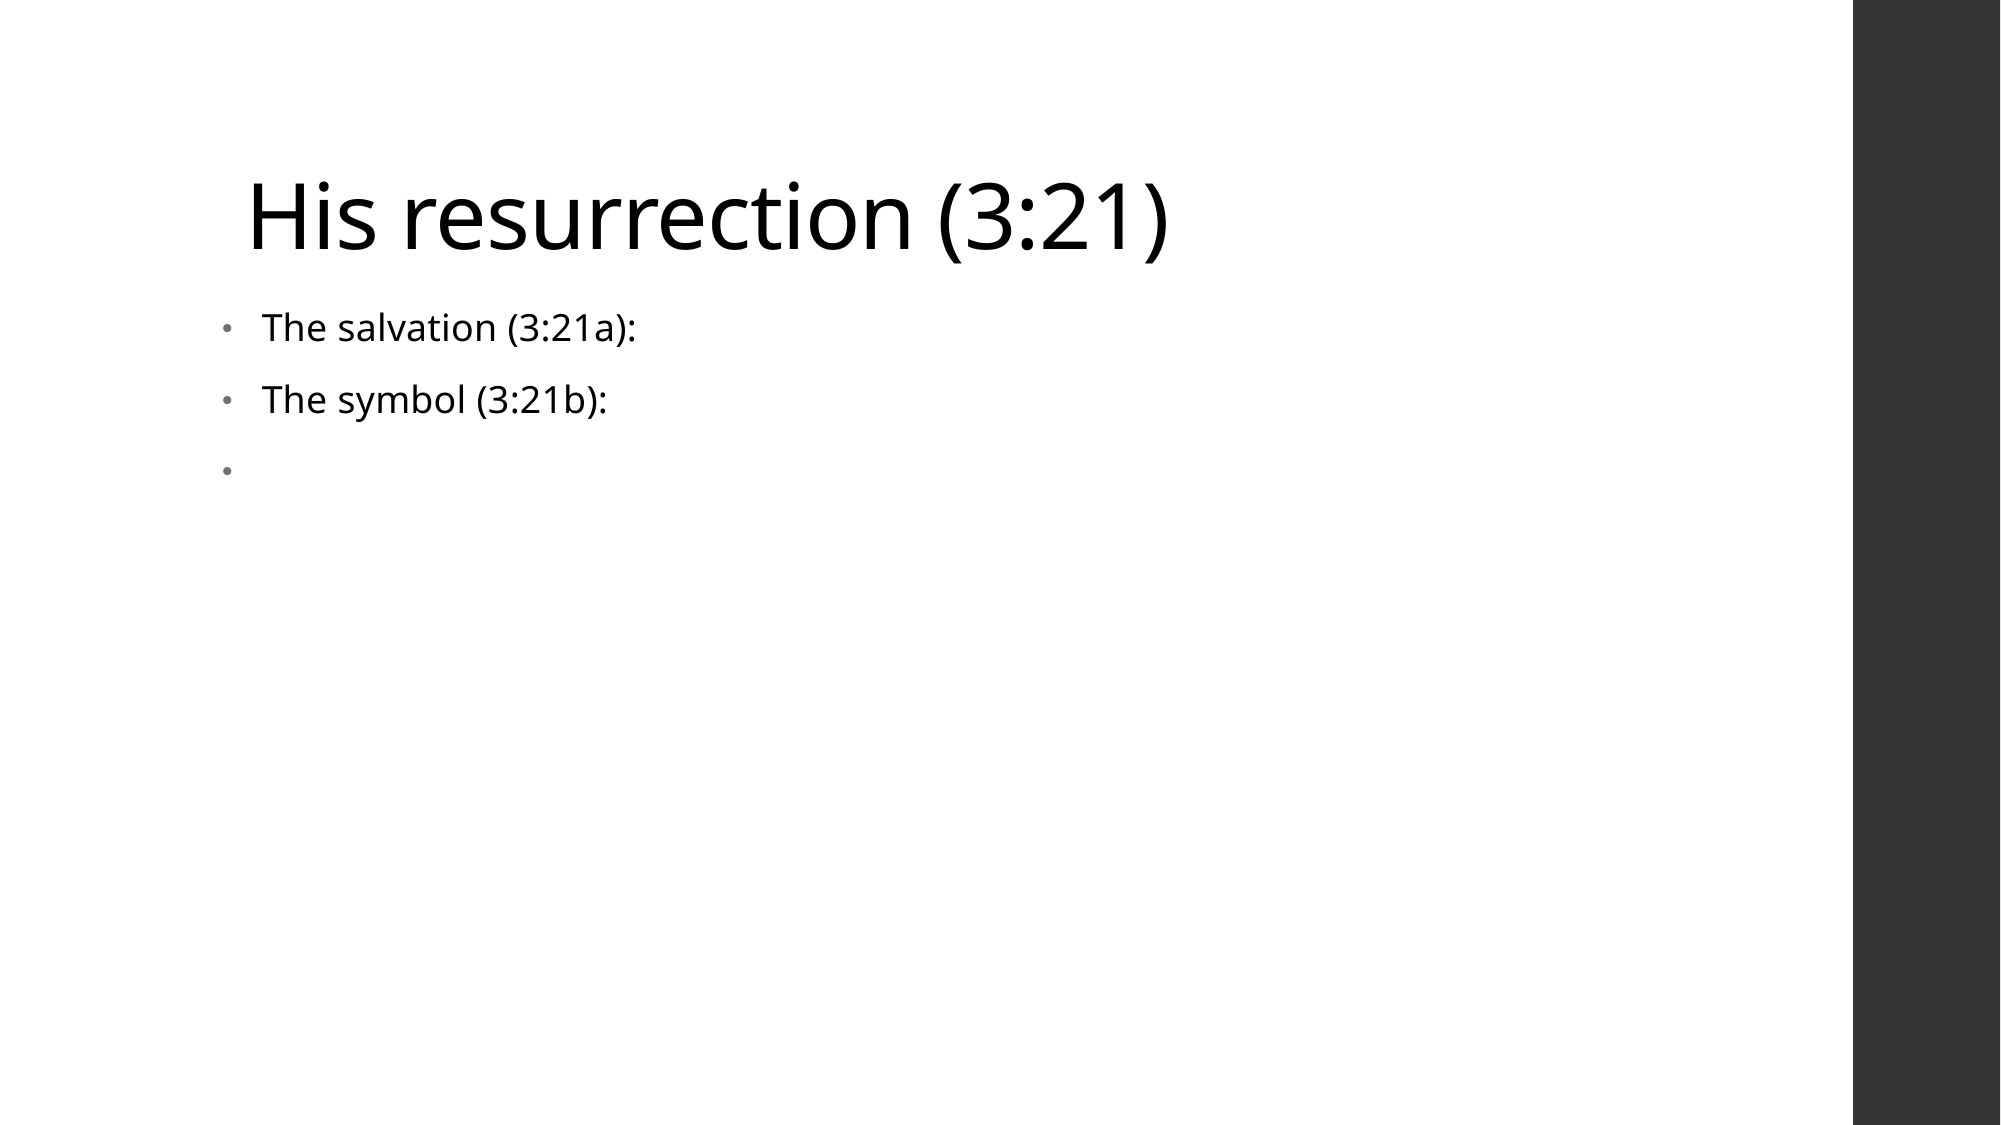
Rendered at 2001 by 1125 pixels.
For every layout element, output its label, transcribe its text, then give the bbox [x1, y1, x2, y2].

title His resurrection (3:21) [206, 60, 1797, 278]
list The salvation (3:21a): The symbol (3:21b): [206, 299, 1617, 1014]
